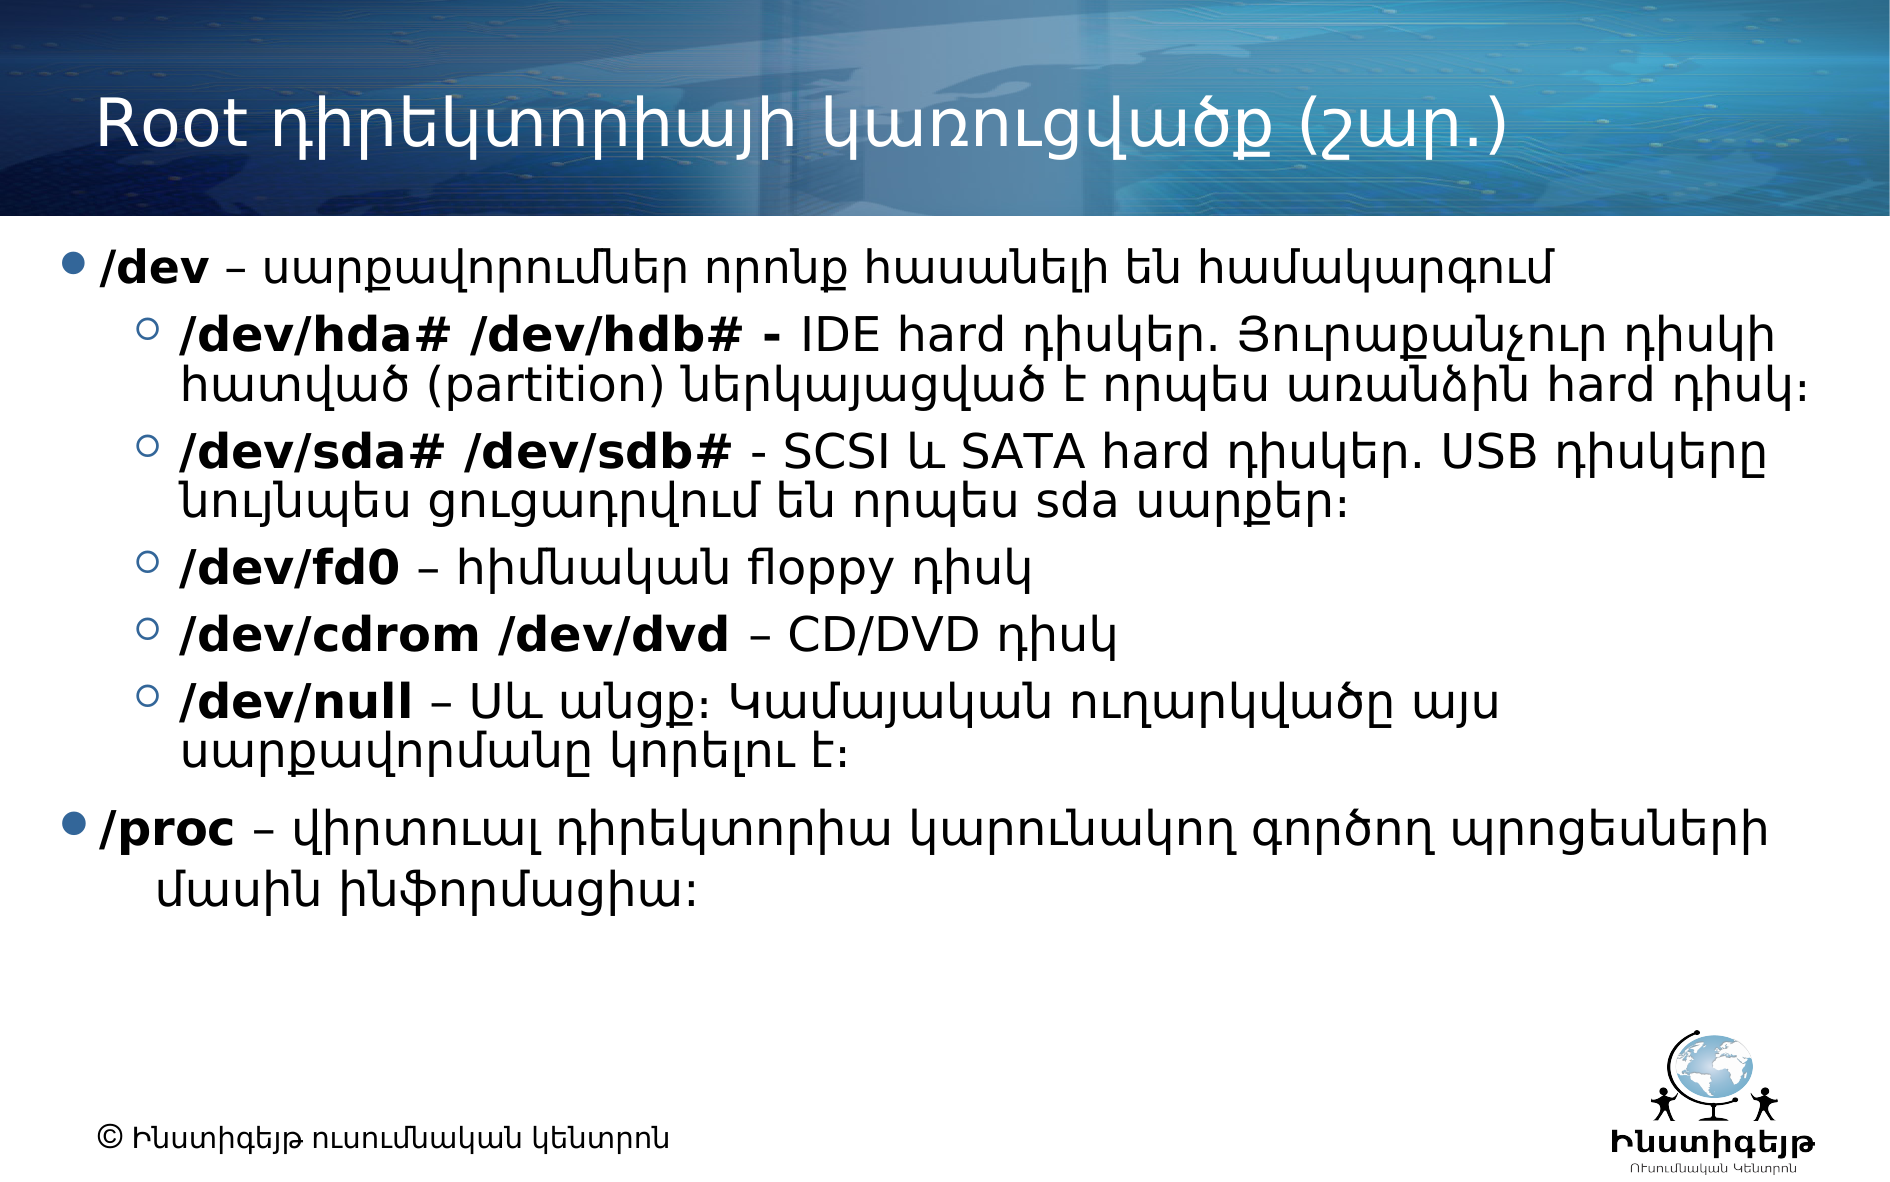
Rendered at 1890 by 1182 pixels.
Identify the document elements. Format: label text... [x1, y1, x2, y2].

picture [1612, 1030, 1815, 1175]
list /dev – սարքավորումներ որոնք հասանելի են համակարգում /dev/hda# /dev/hdb# - IDE hard դիսկեր. Յուրաքանչուր դիսկի հատված (partition) ներկայացված է որպես առանձին hard դիսկ։ /dev/sda# /dev/sdb# - SCSI և SATA hard դիսկեր. USB դիսկերը նույնպես ցուցադրվում են որպես sda սարքեր։ /dev/fd0 – հիմնական floppy դիսկ /dev/cdrom /dev/dvd – CD/DVD դիսկ /dev/null – Սև անցք։ Կամայական ուղարկվածը այս սարքավորմանը կորելու է։ /proc – վիրտուալ դիրեկտորիա կարունակող գործող պրոցեսների մասին ինֆորմացիա: [59, 236, 1831, 922]
picture [0, 0, 1890, 216]
title Root դիրեկտորիայի կառուցվածք (շար․) [94, 47, 1793, 217]
